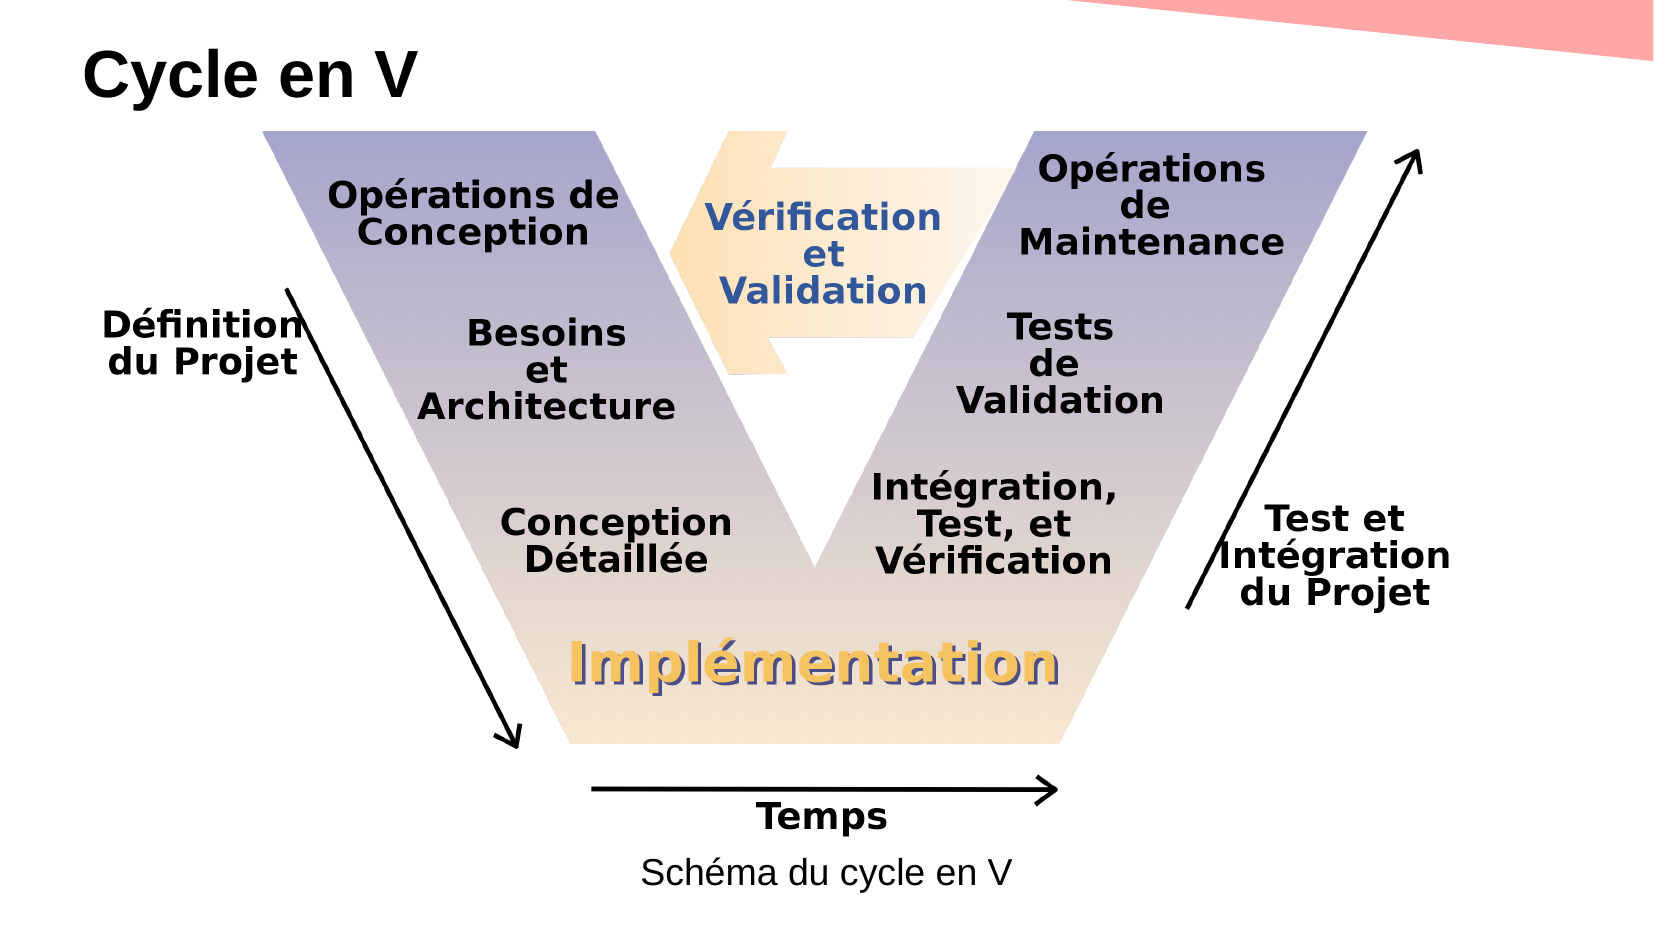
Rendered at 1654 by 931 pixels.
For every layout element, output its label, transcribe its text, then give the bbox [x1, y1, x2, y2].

picture [89, 97, 1466, 863]
title Cycle en V [82, 37, 1571, 122]
text_box Schéma du cycle en V [454, 844, 1199, 902]
text_box [1066, 0, 1654, 62]
